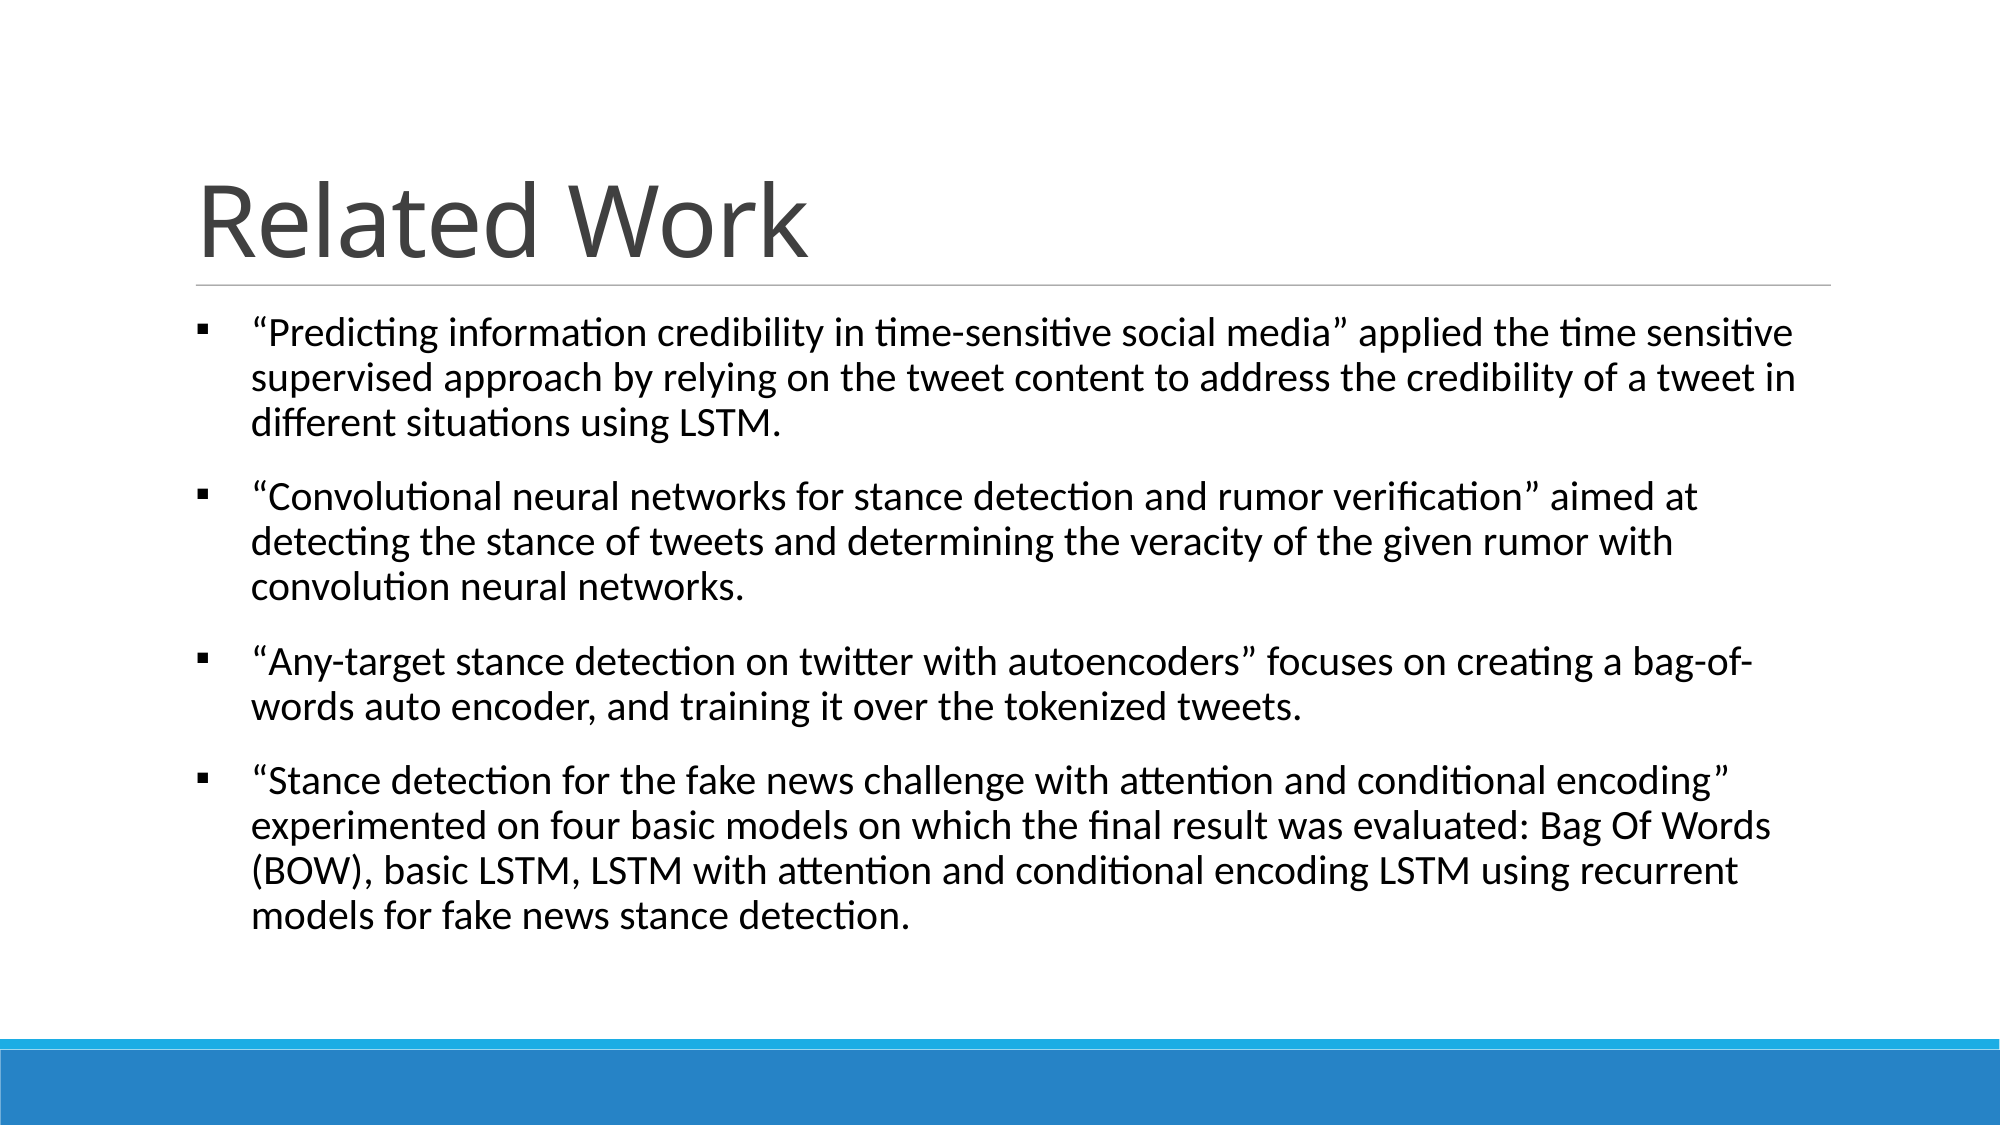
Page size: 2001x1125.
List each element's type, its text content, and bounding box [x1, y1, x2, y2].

list “Predicting information credibility in time-sensitive social media” applied the time sensitive supervised approach by relying on the tweet content to address the credibility of a tweet in different situations using LSTM. “Convolutional neural networks for stance detection and rumor veriﬁcation” aimed at detecting the stance of tweets and determining the veracity of the given rumor with convolution neural networks. “Any-target stance detection on twitter with autoencoders” focuses on creating a bag-of-words auto encoder, and training it over the tokenized tweets. “Stance detection for the fake news challenge with attention and conditional encoding” experimented on four basic models on which the ﬁnal result was evaluated: Bag Of Words (BOW), basic LSTM, LSTM with attention and conditional encoding LSTM using recurrent models for fake news stance detection. [180, 302, 1830, 963]
title Related Work [180, 47, 1830, 285]
